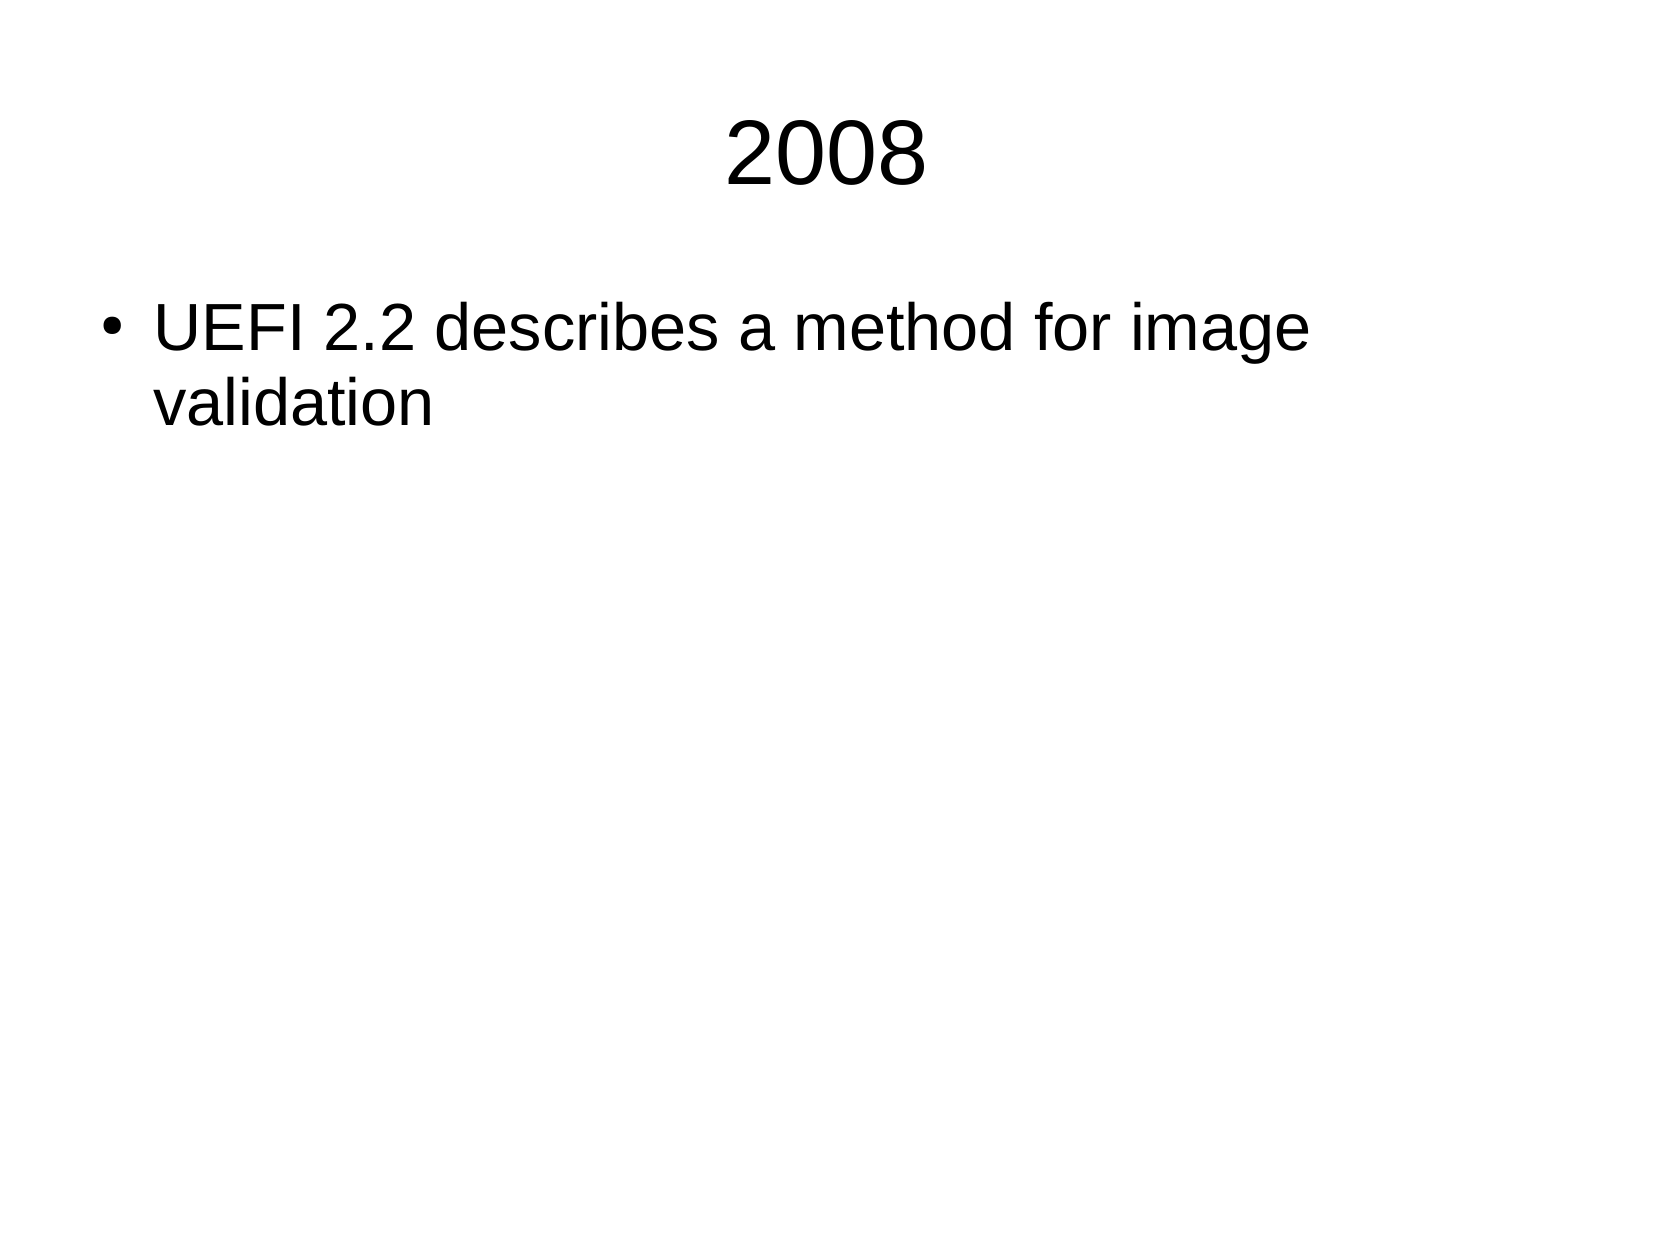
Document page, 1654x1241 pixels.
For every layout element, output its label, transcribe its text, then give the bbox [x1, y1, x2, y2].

list UEFI 2.2 describes a method for image validation [82, 290, 1538, 1010]
title 2008 [82, 49, 1571, 257]
